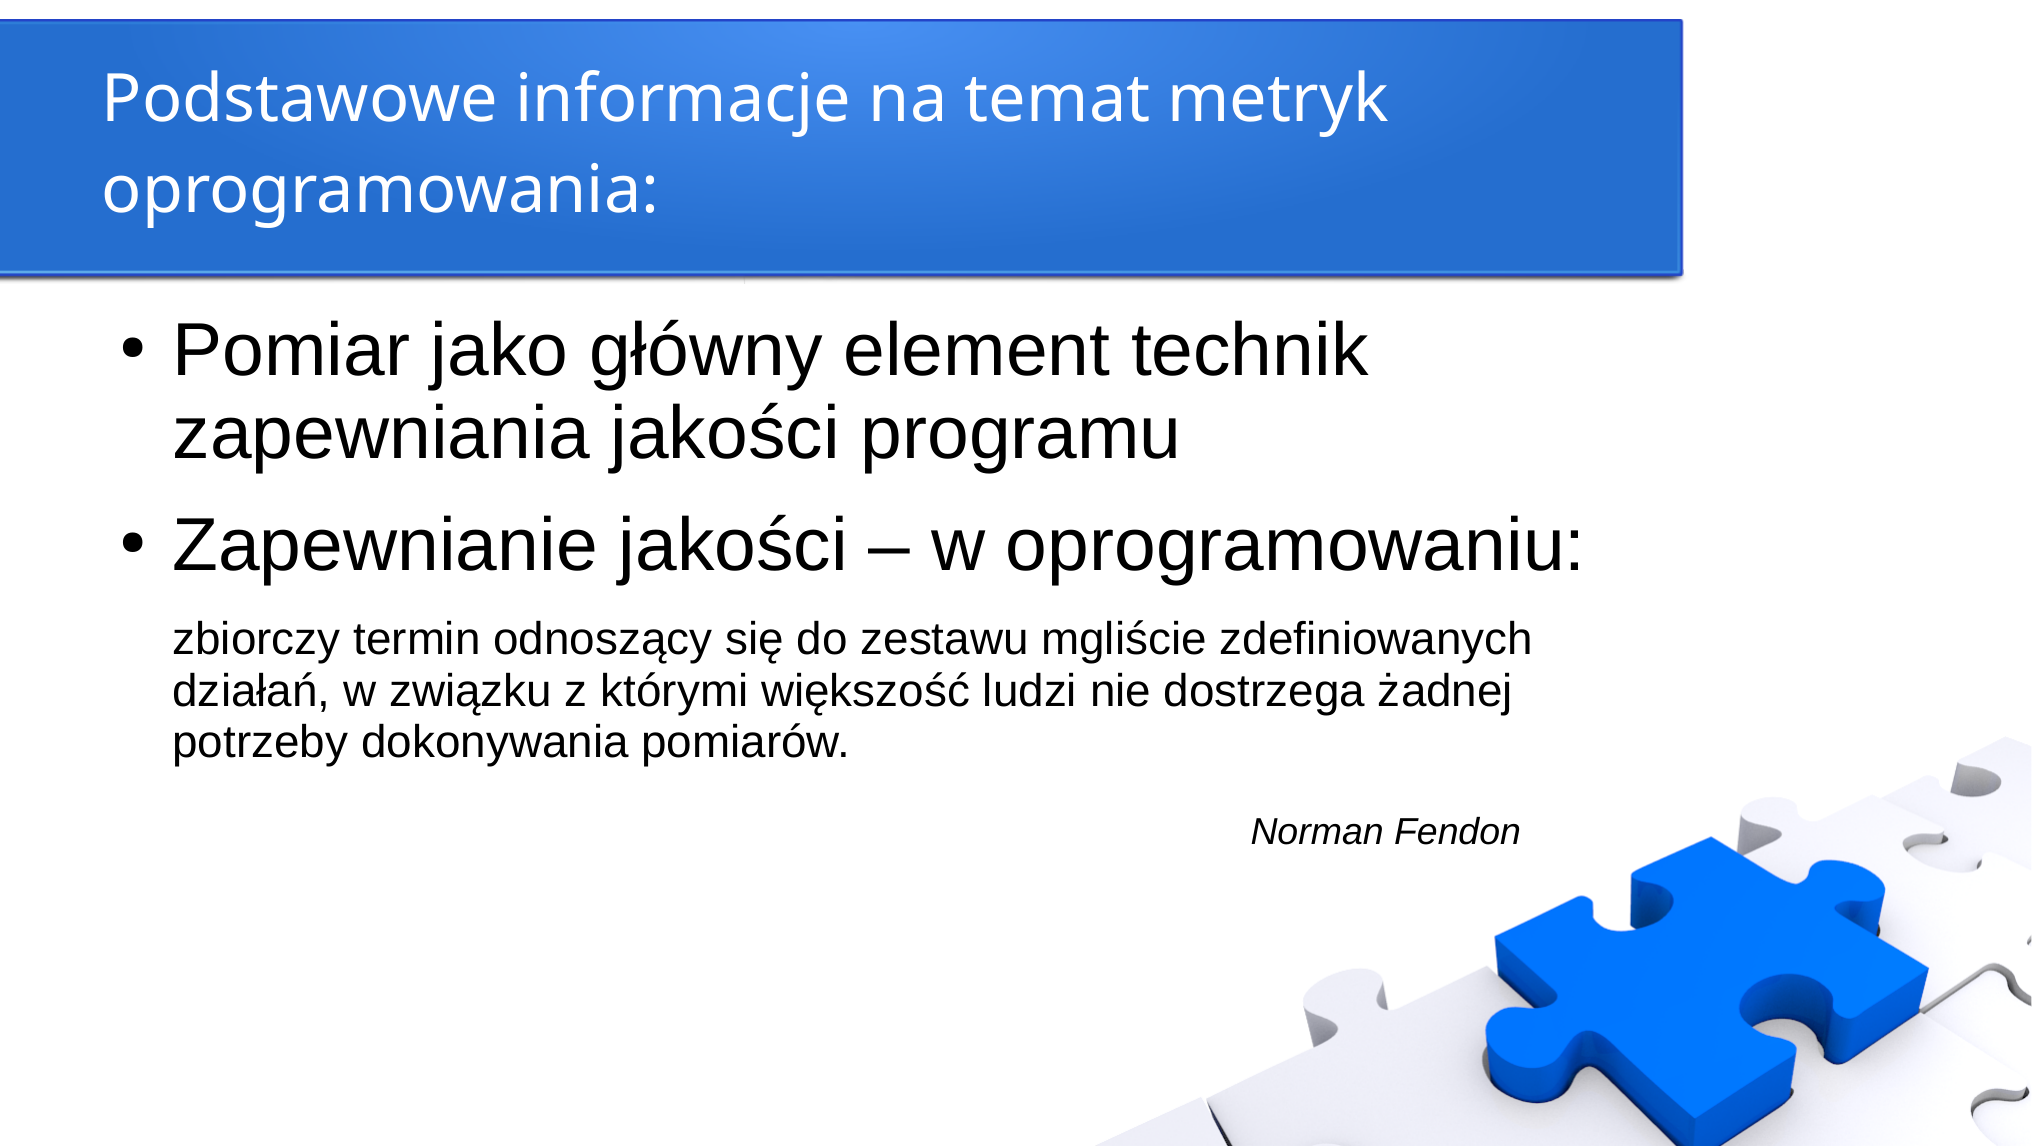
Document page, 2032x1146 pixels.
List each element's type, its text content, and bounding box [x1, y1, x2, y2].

text_box Norman Fendon [1235, 803, 1537, 860]
title Podstawowe informacje na temat metryk oprogramowania: [101, 45, 1666, 237]
list Pomiar jako główny element technik zapewniania jakości programu Zapewnianie jakości – w oprogramowaniu: zbiorczy termin odnoszący się do zestawu mgliście zdefiniowanych działań, w związku z którymi większość ludzi nie dostrzega żadnej potrzeby dokonywania pomiarów. [101, 307, 1619, 957]
picture [1071, 605, 2032, 1146]
picture [0, 19, 1689, 284]
